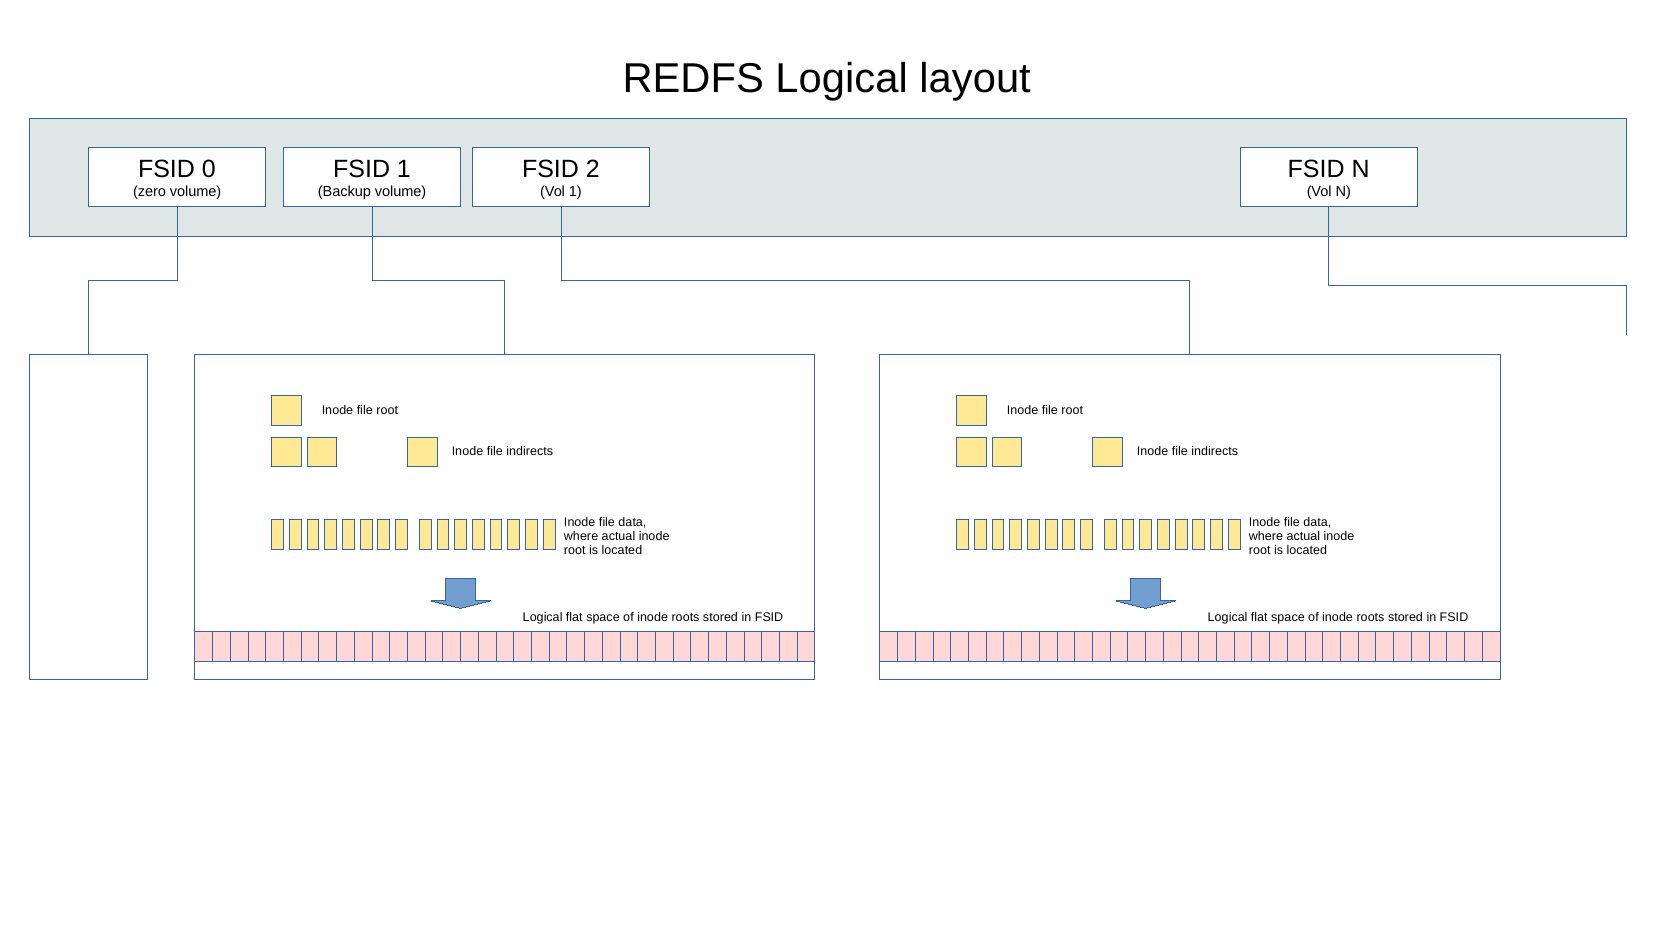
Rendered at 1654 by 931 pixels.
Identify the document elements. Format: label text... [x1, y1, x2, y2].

text_box Logical flat space of inode roots stored in FSID [507, 602, 815, 632]
text_box Inode file data, where actual inode root is located [549, 507, 697, 565]
text_box Logical flat space of inode roots stored in FSID [1192, 602, 1501, 632]
text_box FSID 1 (Backup volume) [283, 147, 461, 207]
text_box Inode file data, where actual inode root is located [1234, 507, 1382, 565]
text_box [879, 354, 1501, 680]
text_box [29, 118, 1627, 237]
text_box FSID N (Vol N) [1240, 147, 1418, 207]
text_box Inode file indirects [437, 437, 585, 466]
text_box [194, 354, 815, 680]
text_box [29, 354, 148, 680]
text_box FSID 2 (Vol 1) [472, 147, 650, 207]
text_box Inode file indirects [1122, 437, 1270, 466]
text_box FSID 0 (zero volume) [88, 147, 266, 207]
text_box Inode file root [992, 395, 1140, 425]
title REDFS Logical layout [82, 37, 1571, 119]
text_box Inode file root [307, 395, 455, 425]
